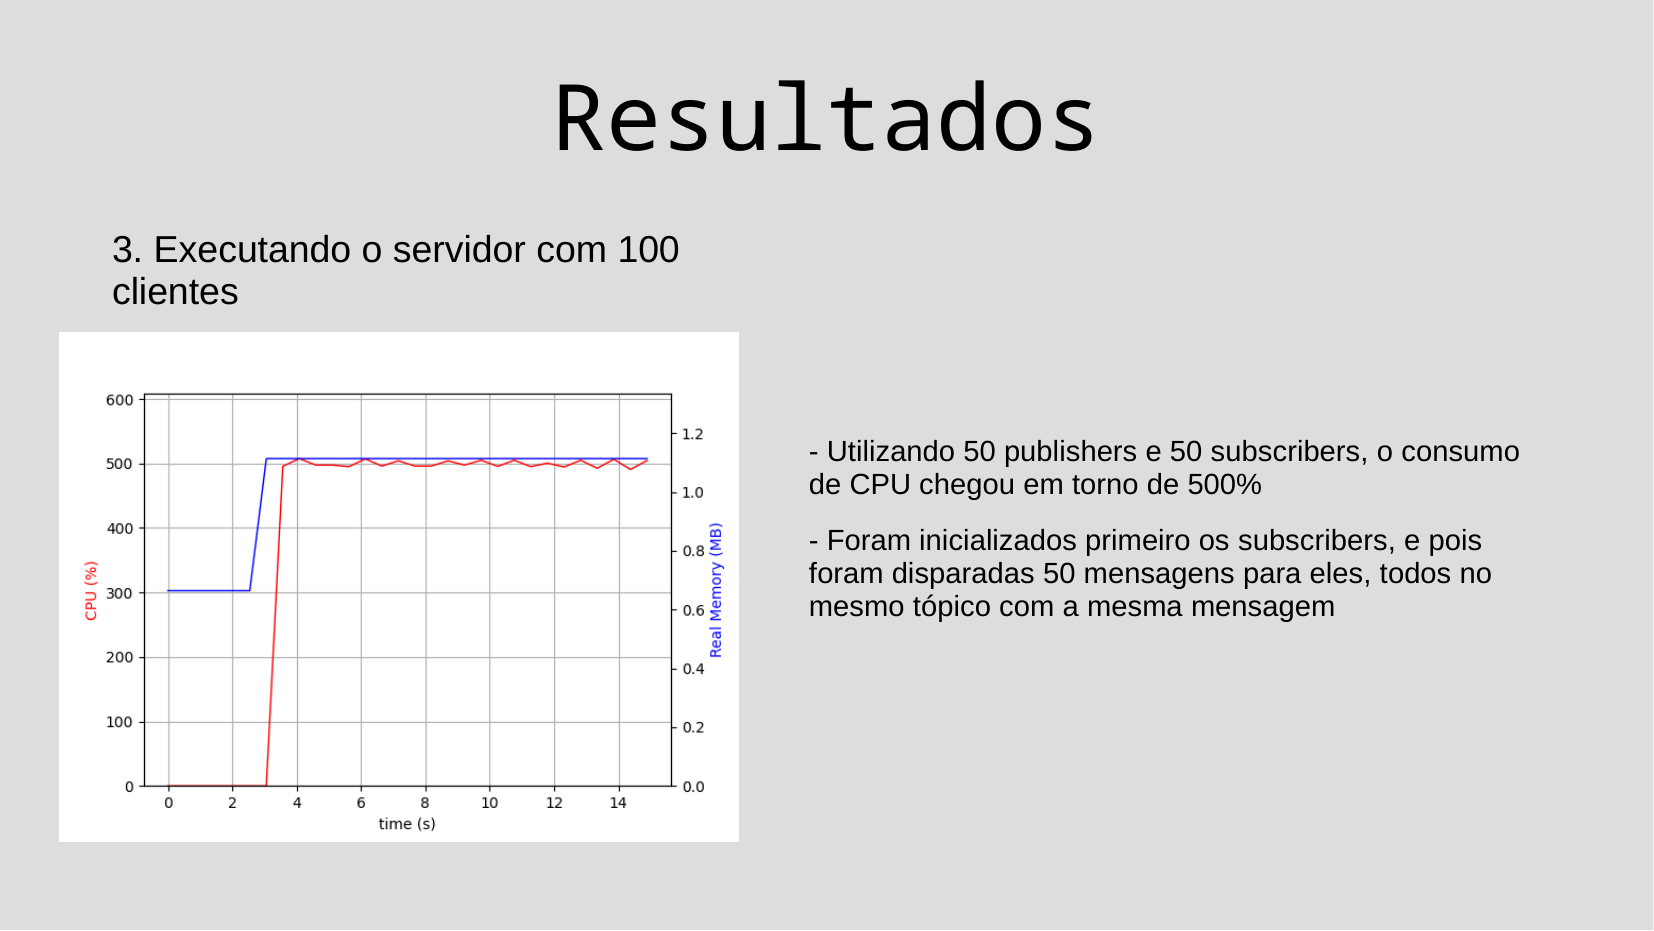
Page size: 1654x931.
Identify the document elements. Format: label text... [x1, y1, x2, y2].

picture [59, 332, 739, 842]
title Resultados [82, 37, 1571, 193]
list - Utilizando 50 publishers e 50 subscribers, o consumo de CPU chegou em torno de 500% - Foram inicializados primeiro os subscribers, e pois foram disparadas 50 mensagens para eles, todos no mesmo tópico com a mesma mensagem [808, 435, 1536, 931]
list 3. Executando o servidor com 100 clientes [41, 228, 768, 768]
